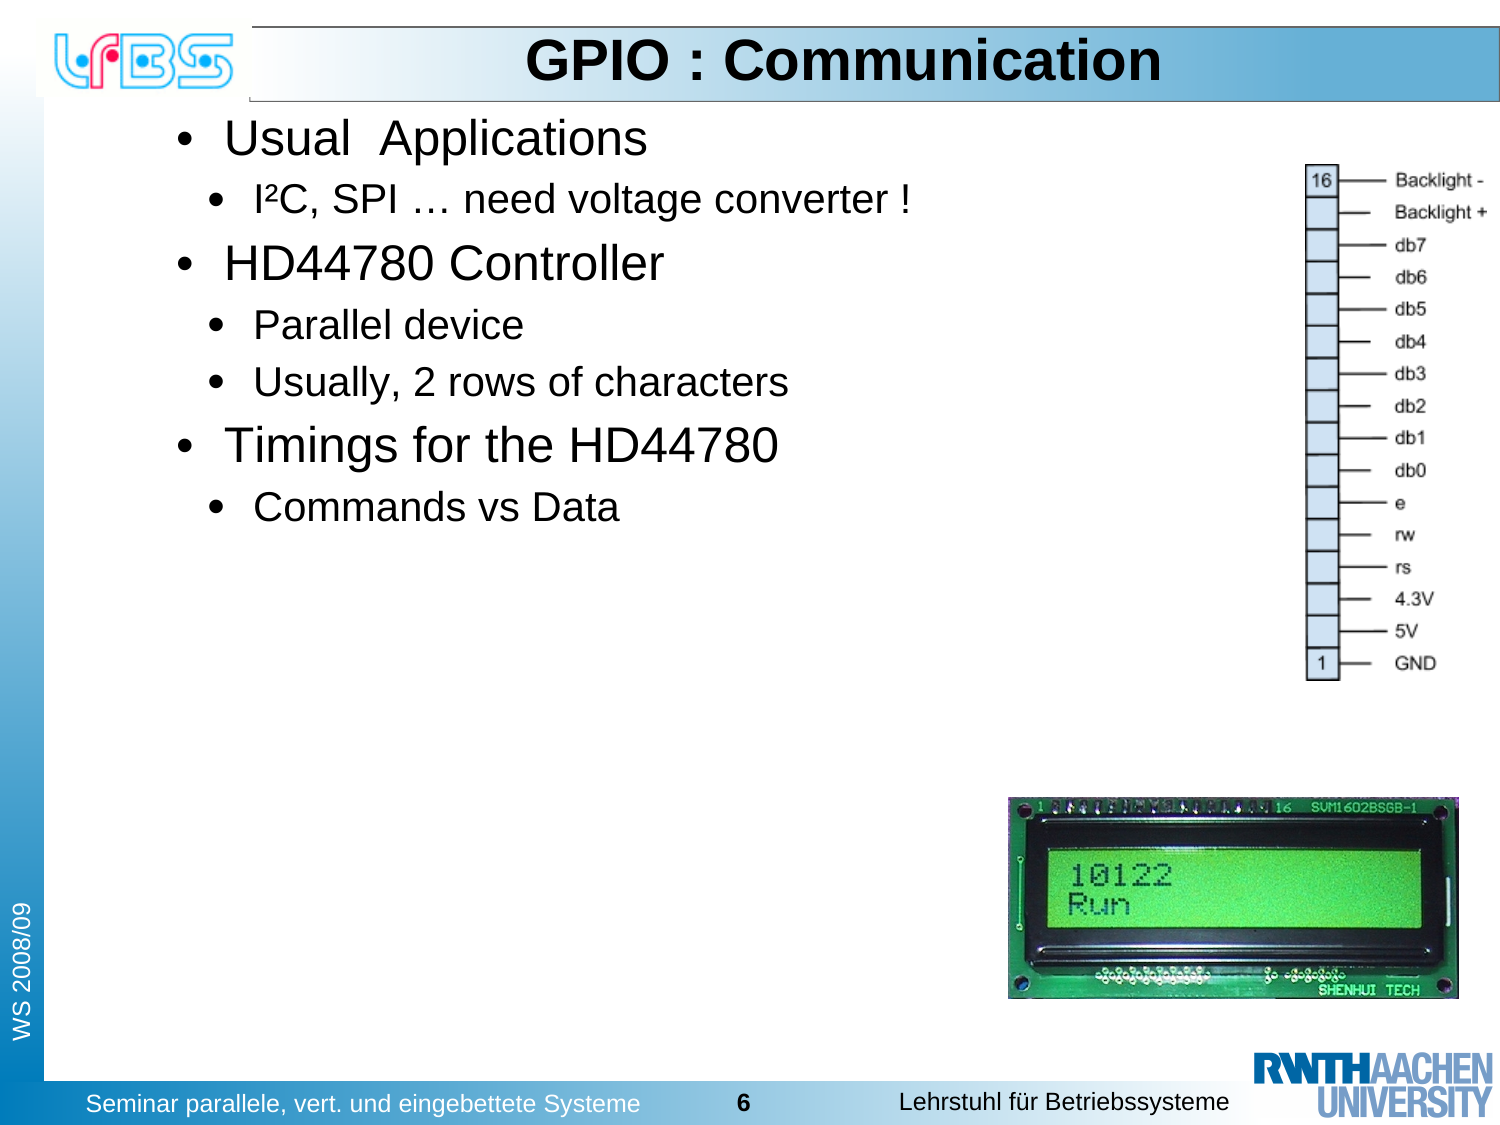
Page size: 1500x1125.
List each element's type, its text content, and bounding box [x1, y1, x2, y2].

list Usual Applications I²C, SPI … need voltage converter ! HD44780 Controller Parallel device Usually, 2 rows of characters Timings for the HD44780 Commands vs Data [128, 110, 1454, 1067]
picture [36, 18, 242, 97]
picture [1305, 164, 1487, 681]
picture [1254, 1052, 1493, 1118]
picture [1008, 797, 1459, 1000]
title GPIO : Communication [242, 0, 1447, 110]
